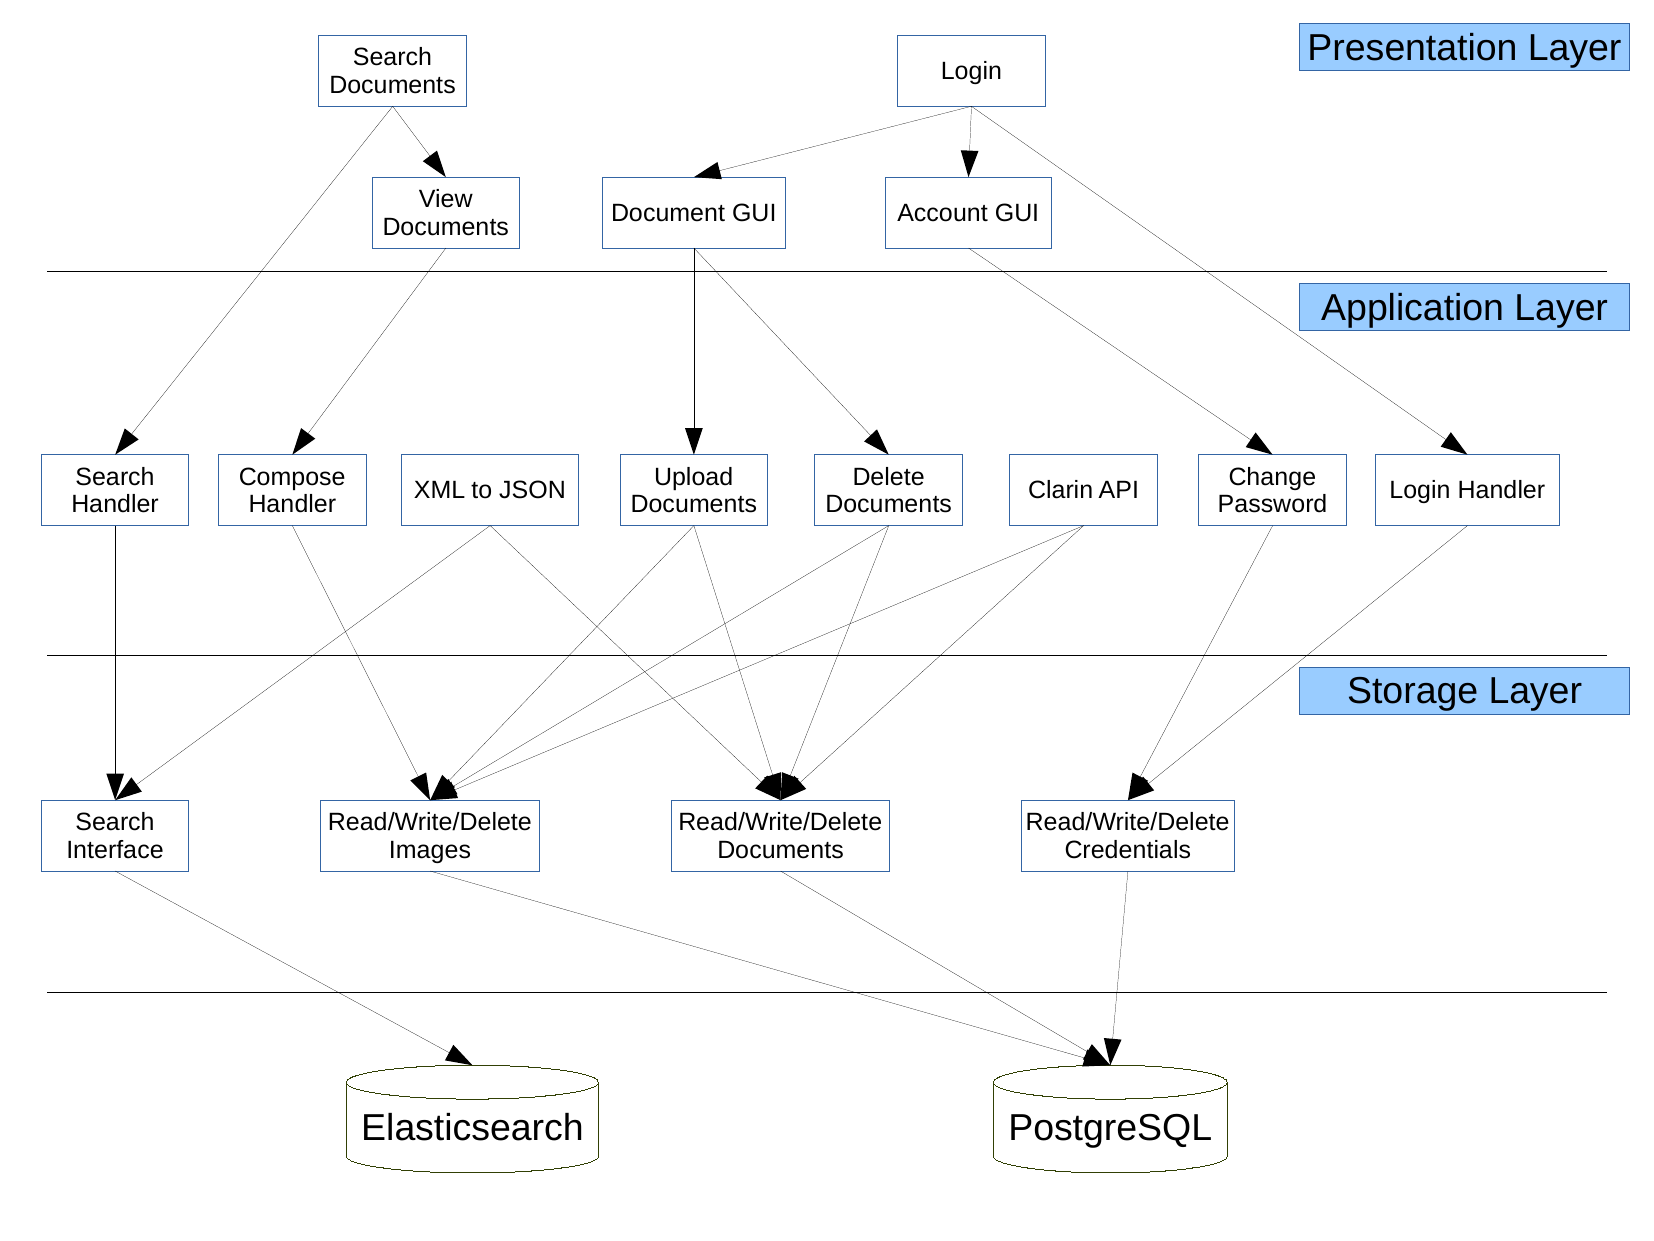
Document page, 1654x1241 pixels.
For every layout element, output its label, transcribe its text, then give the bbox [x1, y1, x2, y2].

text_box Delete Documents [814, 454, 963, 526]
text_box Read/Write/Delete Credentials [1021, 800, 1235, 872]
text_box Upload Documents [620, 454, 768, 526]
text_box Document GUI [602, 177, 786, 249]
text_box Elasticsearch [346, 1065, 599, 1173]
text_box PostgreSQL [993, 1065, 1228, 1173]
text_box Storage Layer [1299, 667, 1630, 715]
text_box Search Handler [41, 454, 189, 526]
text_box Application Layer [1299, 283, 1630, 331]
text_box Presentation Layer [1299, 23, 1630, 71]
text_box XML to JSON [401, 454, 579, 526]
text_box Change Password [1198, 454, 1347, 526]
text_box Search Interface [41, 800, 189, 872]
text_box View Documents [372, 177, 520, 249]
text_box Read/Write/Delete Documents [671, 800, 890, 872]
text_box Search Documents [318, 35, 467, 107]
text_box Clarin API [1009, 454, 1158, 526]
text_box Account GUI [885, 177, 1052, 249]
text_box Login Handler [1375, 454, 1560, 526]
text_box Login [897, 35, 1046, 107]
text_box Compose Handler [218, 454, 367, 526]
text_box Read/Write/Delete Images [320, 800, 540, 872]
